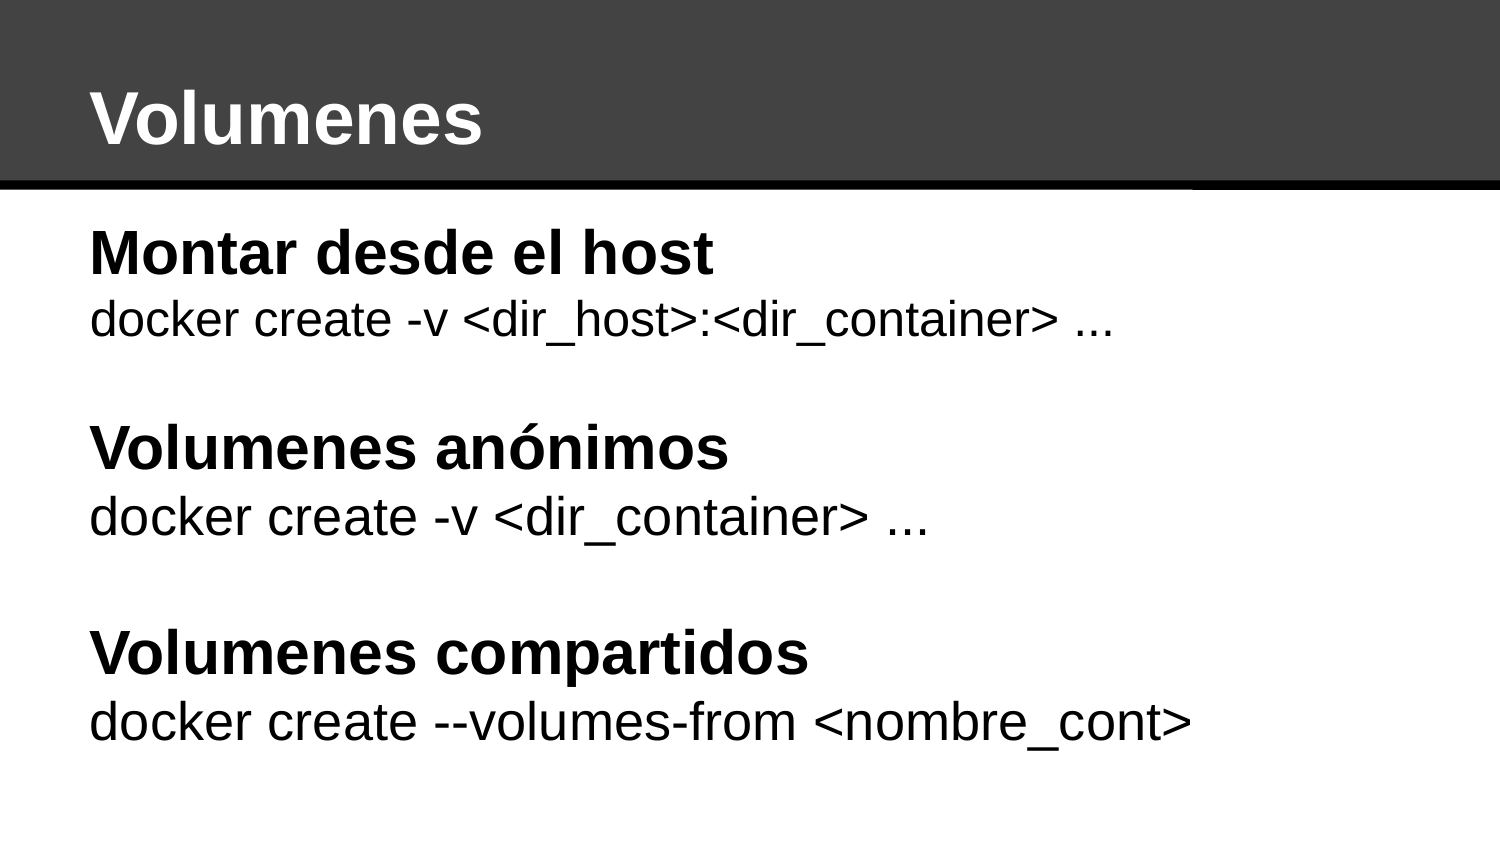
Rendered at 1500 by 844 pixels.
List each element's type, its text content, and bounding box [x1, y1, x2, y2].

text_box Montar desde el host docker create -v <dir_host>:<dir_container> ... Volumenes anónimos docker create -v <dir_container> ... Volumenes compartidos docker create --volumes-from <nombre_cont> [75, 196, 1425, 808]
text_box Volumenes [75, 33, 1425, 175]
